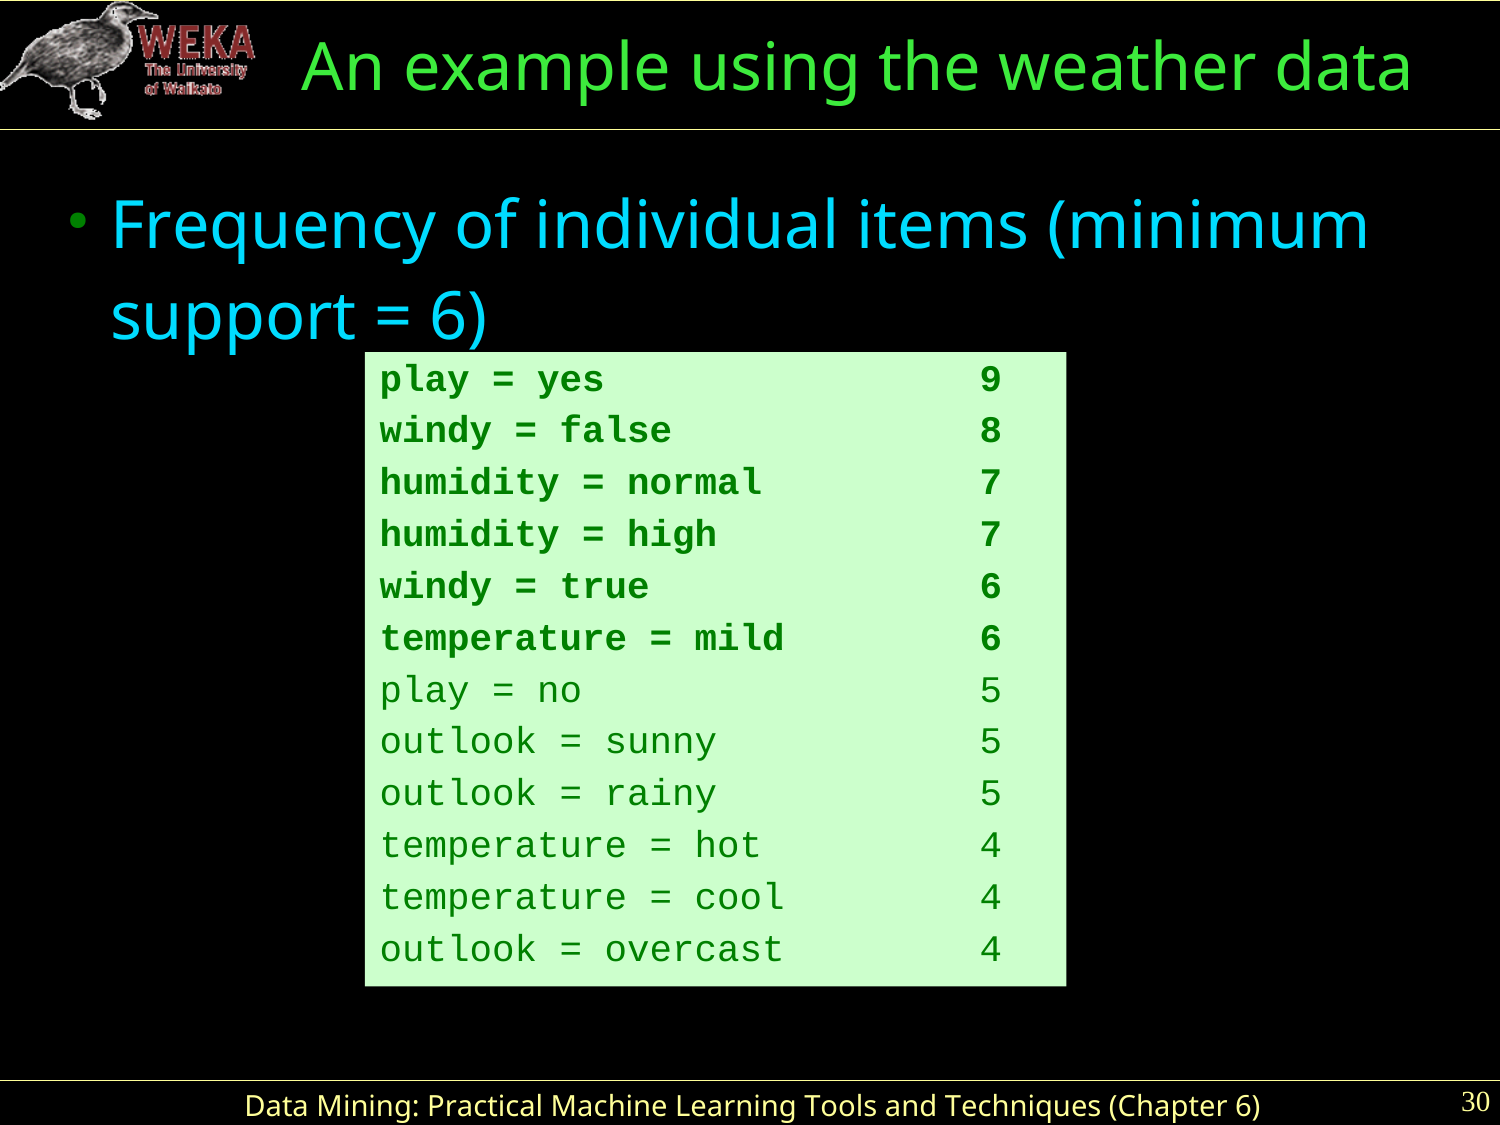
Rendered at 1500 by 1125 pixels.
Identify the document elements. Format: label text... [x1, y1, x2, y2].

list Frequency of individual items (minimum support = 6) [67, 177, 1418, 349]
picture [0, 1, 266, 129]
title An example using the weather data [301, 0, 1470, 159]
text_box play = yes 9 windy = false 8 humidity = normal 7 humidity = high 7 windy = true 6 temperature = mild 6 play = no 5 outlook = sunny 5 outlook = rainy 5 temperature = hot 4 temperature = cool 4 outlook = overcast 4 [364, 352, 1067, 987]
